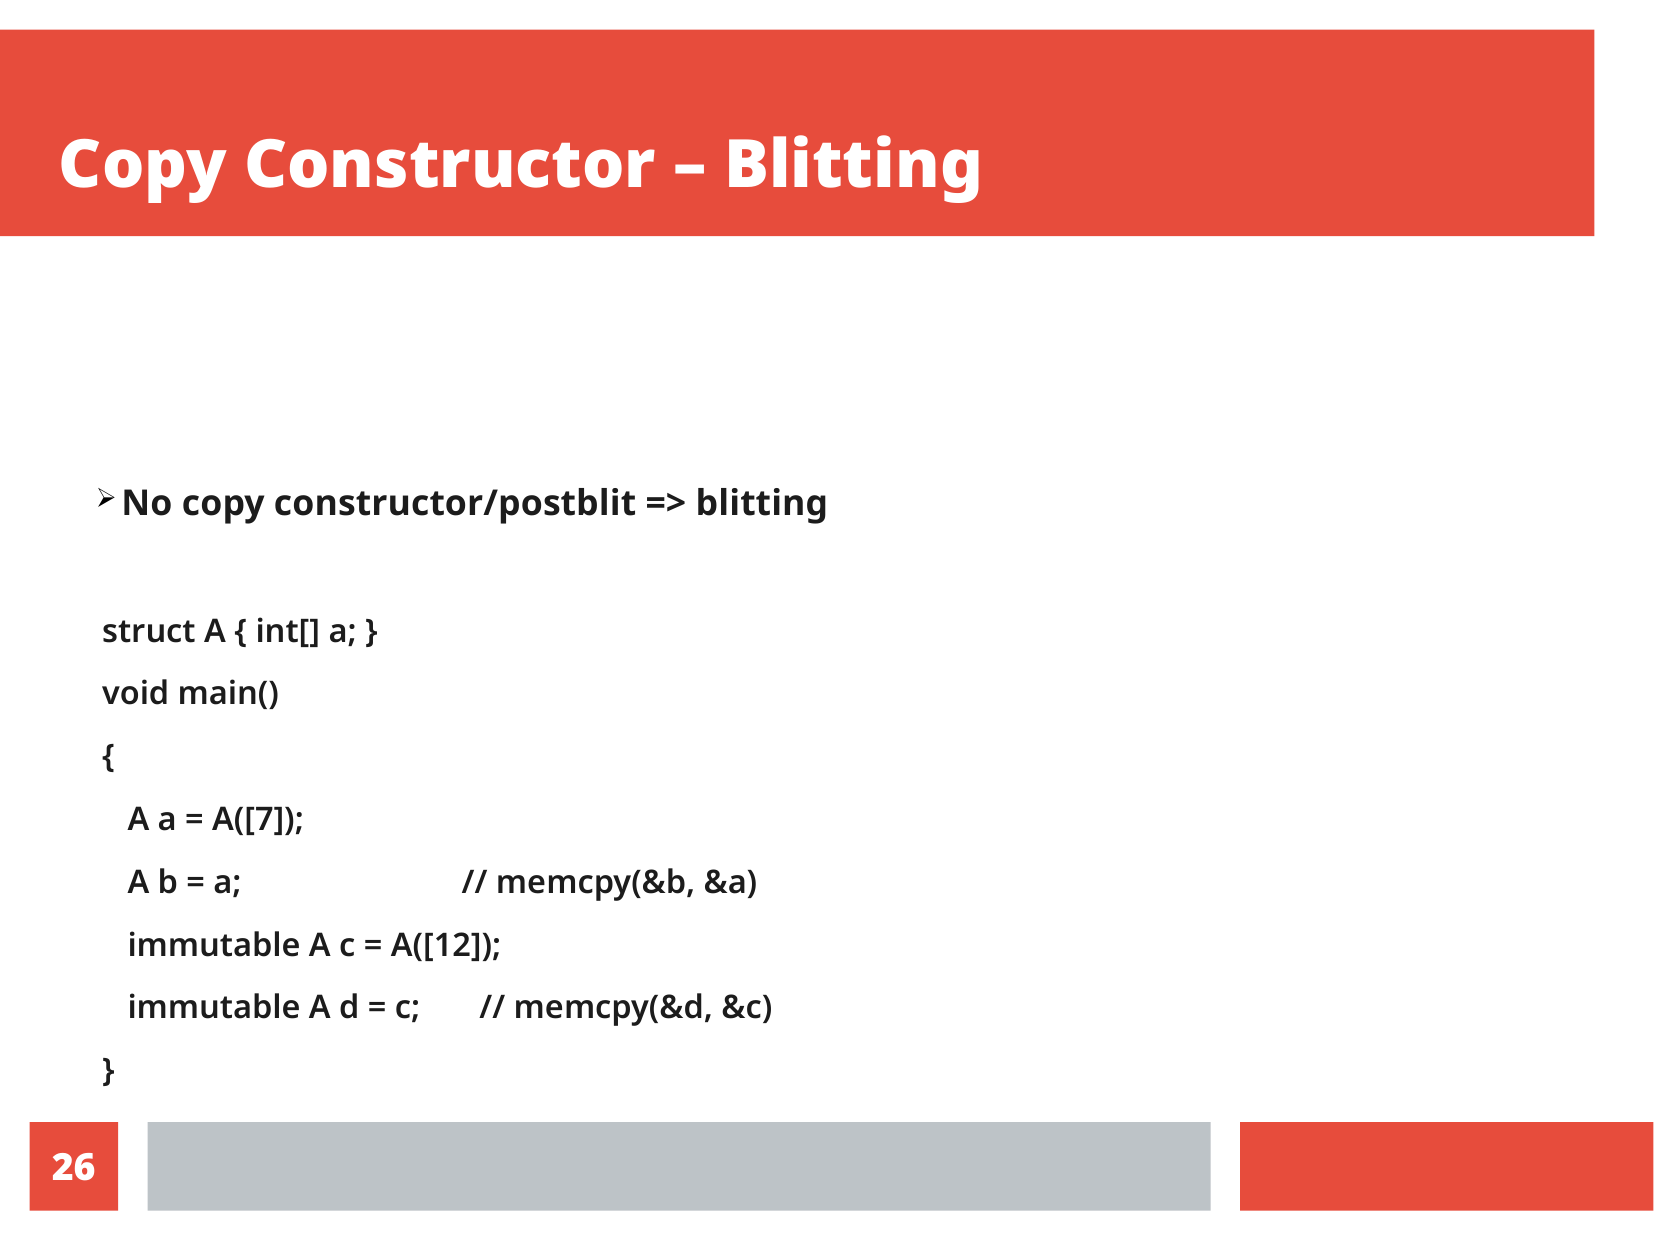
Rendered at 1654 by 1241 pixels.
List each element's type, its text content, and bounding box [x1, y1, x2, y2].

list No copy constructor/postblit => blitting struct A { int[] a; } void main() { A a = A([7]); A b = a; // memcpy(&b, &a) immutable A c = A([12]); immutable A d = c; // memcpy(&d, &c) } [59, 324, 1565, 1093]
title Copy Constructor – Blitting [59, 59, 1595, 207]
